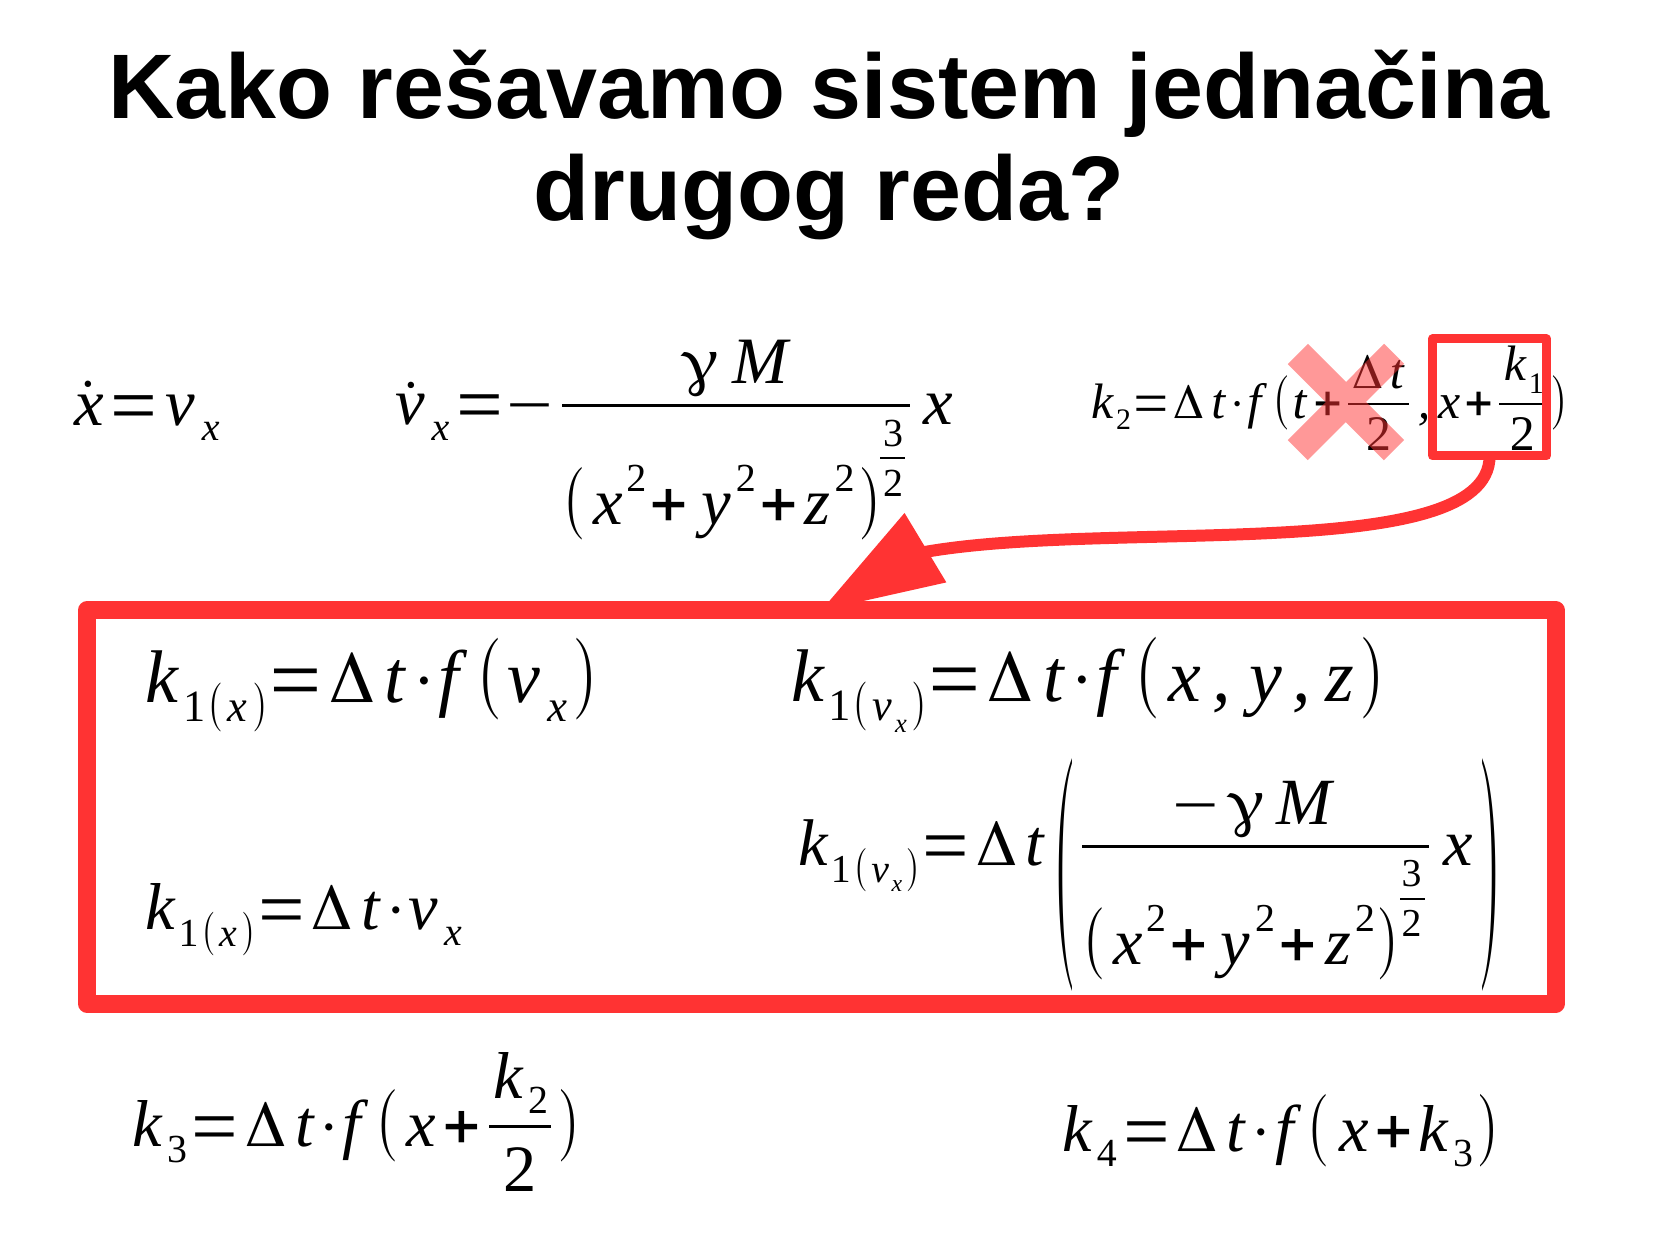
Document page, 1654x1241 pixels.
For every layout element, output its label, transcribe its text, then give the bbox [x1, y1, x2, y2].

chart [134, 634, 607, 735]
text_box [1287, 343, 1405, 461]
chart [790, 754, 1508, 995]
chart [1083, 337, 1483, 462]
title Kako rešavamo sistem jednačina drugog reda? [85, 34, 1574, 242]
chart [1054, 1090, 1505, 1176]
chart [779, 633, 1394, 738]
chart [63, 365, 227, 449]
chart [387, 324, 964, 544]
chart [1496, 337, 1574, 462]
chart [124, 1039, 586, 1206]
chart [1437, 343, 1542, 451]
chart [137, 870, 470, 958]
